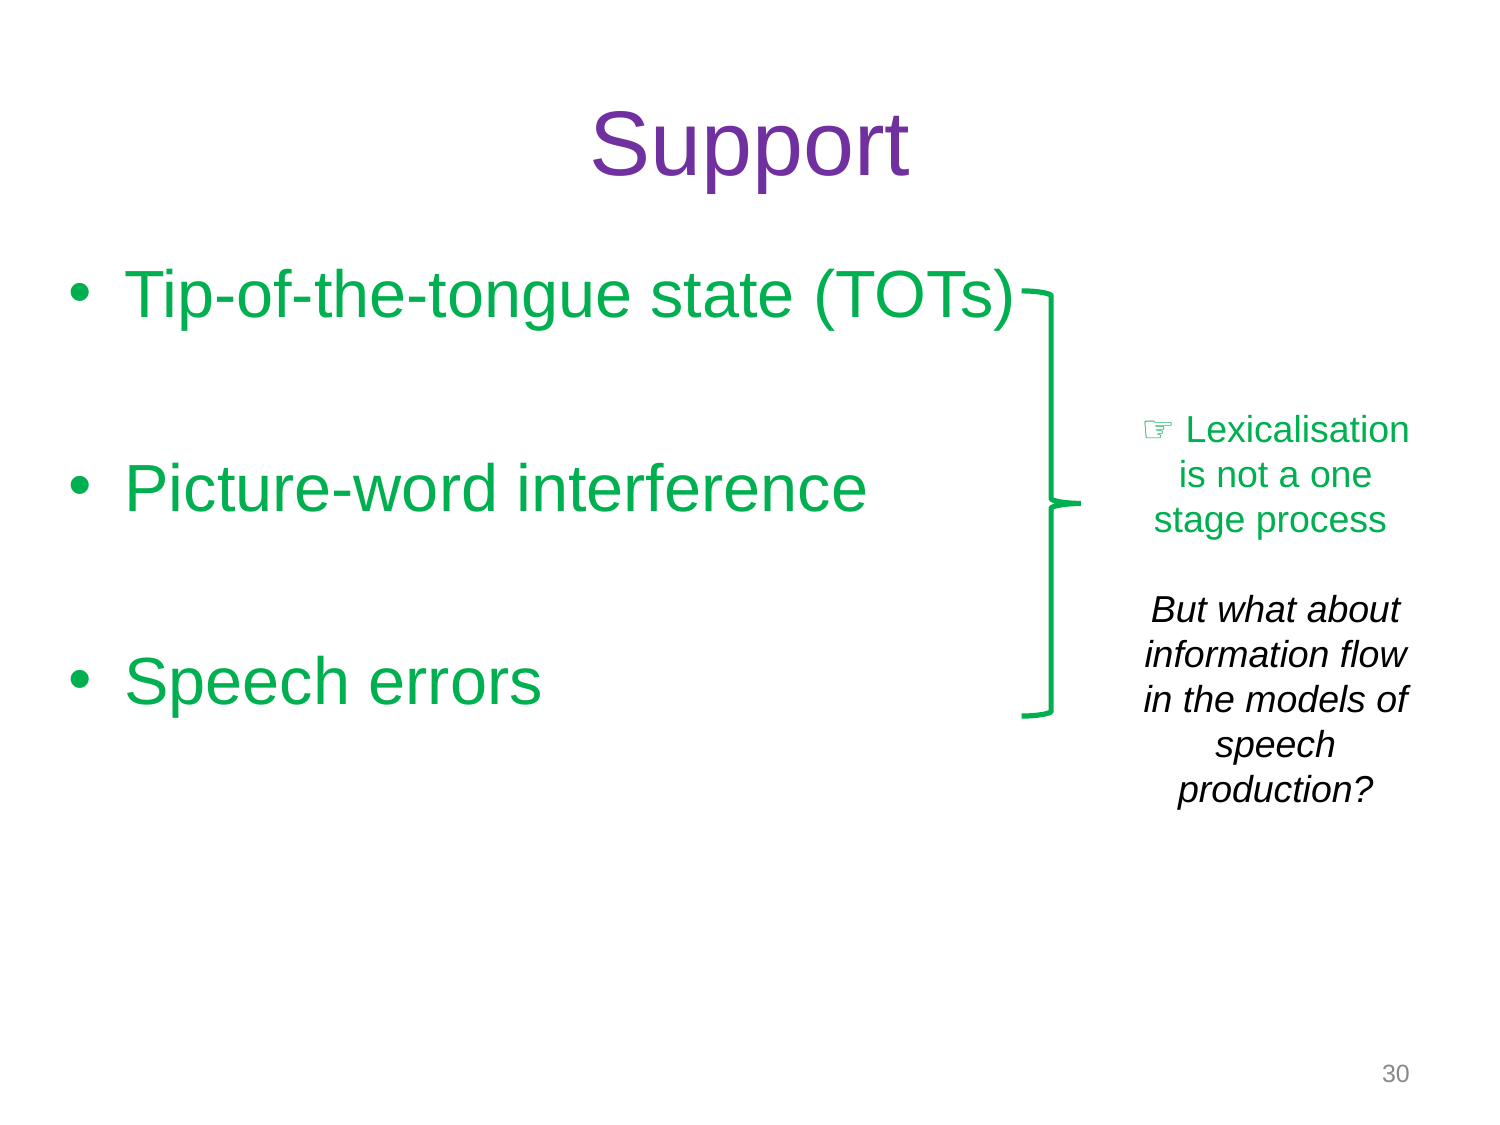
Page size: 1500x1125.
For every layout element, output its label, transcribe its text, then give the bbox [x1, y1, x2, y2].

text_box ☞ Lexicalisation is not a one stage process But what about information flow in the models of speech production? [1116, 397, 1436, 818]
title Support [75, 45, 1426, 233]
text_box <number> [1074, 1042, 1426, 1103]
list Tip-of-the-tongue state (TOTs) Picture-word interference Speech errors [53, 243, 1404, 986]
